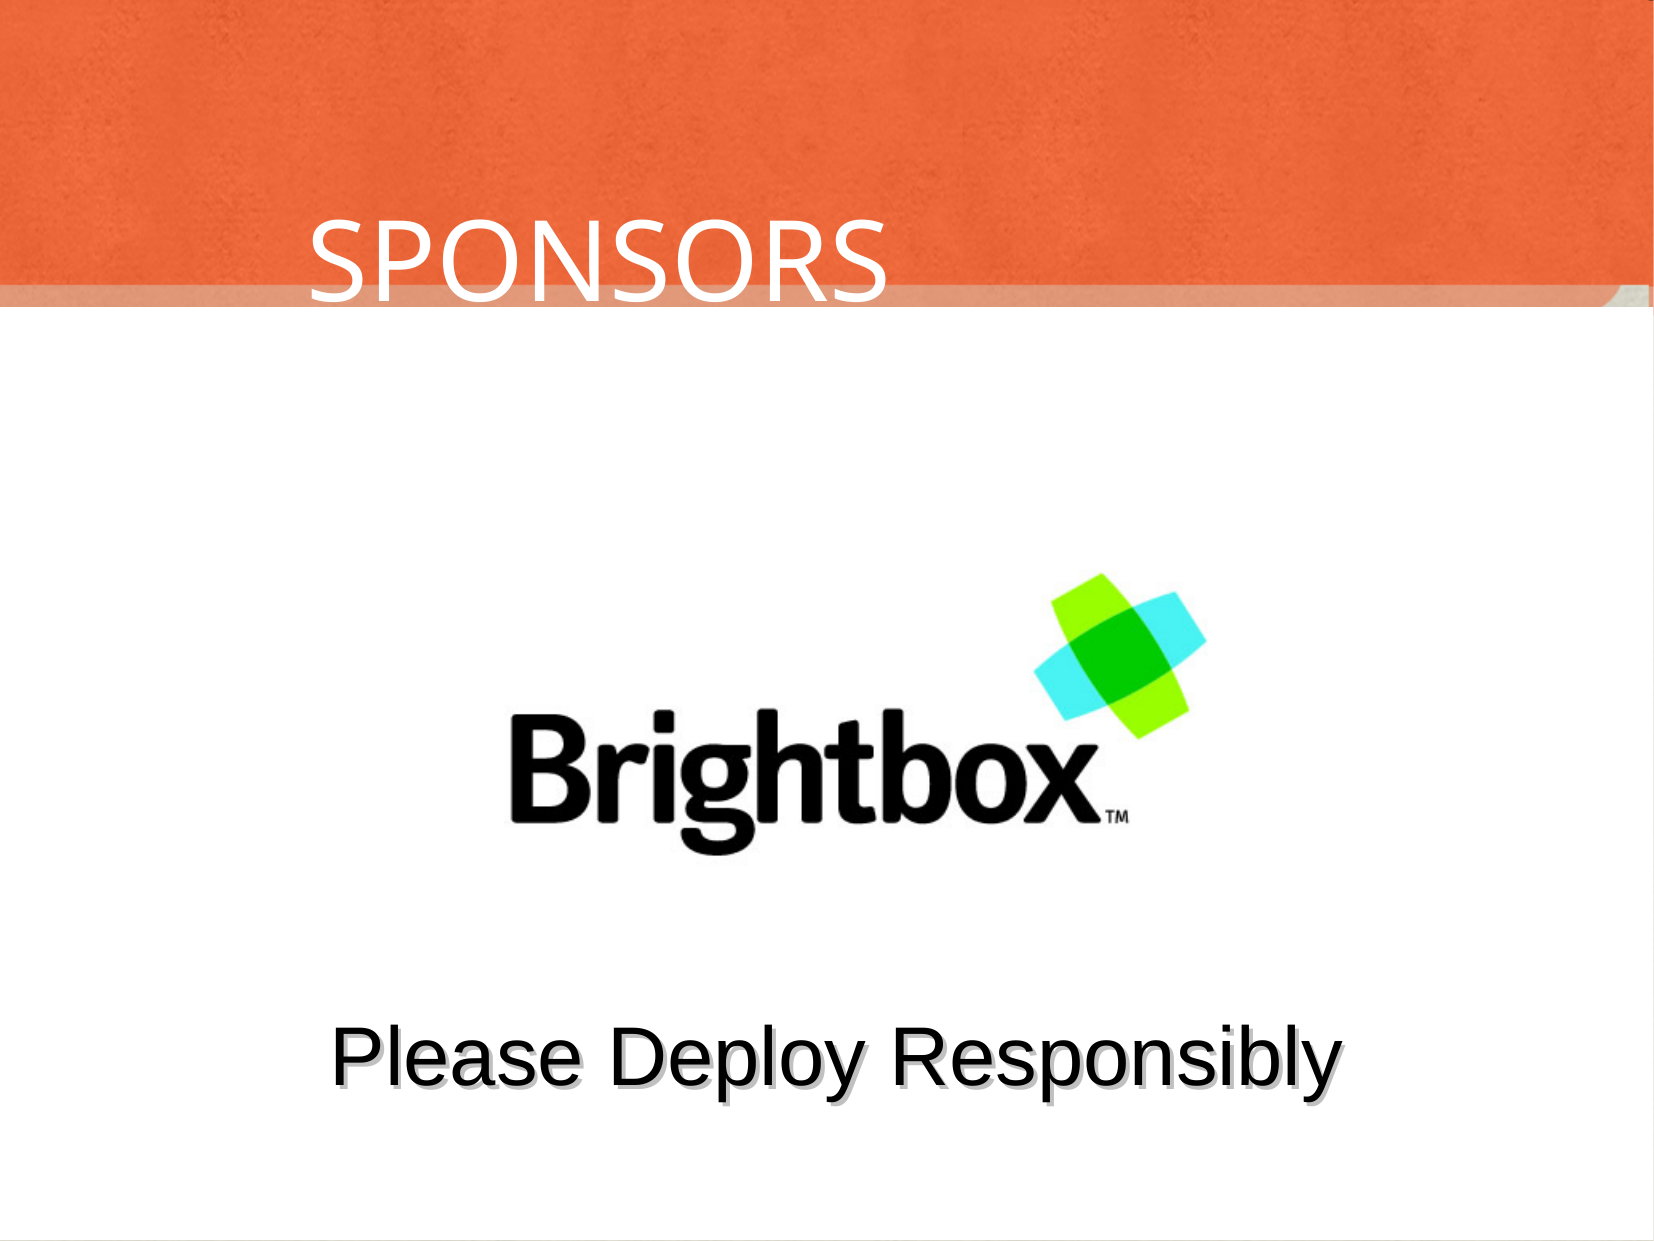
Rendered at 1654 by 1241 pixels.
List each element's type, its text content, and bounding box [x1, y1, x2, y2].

picture [364, 484, 1323, 945]
picture [0, 0, 1654, 307]
title SPONSORS [306, 189, 1654, 317]
text_box [0, 307, 1654, 1241]
text_box Please Deploy Responsibly [315, 1003, 1359, 1112]
